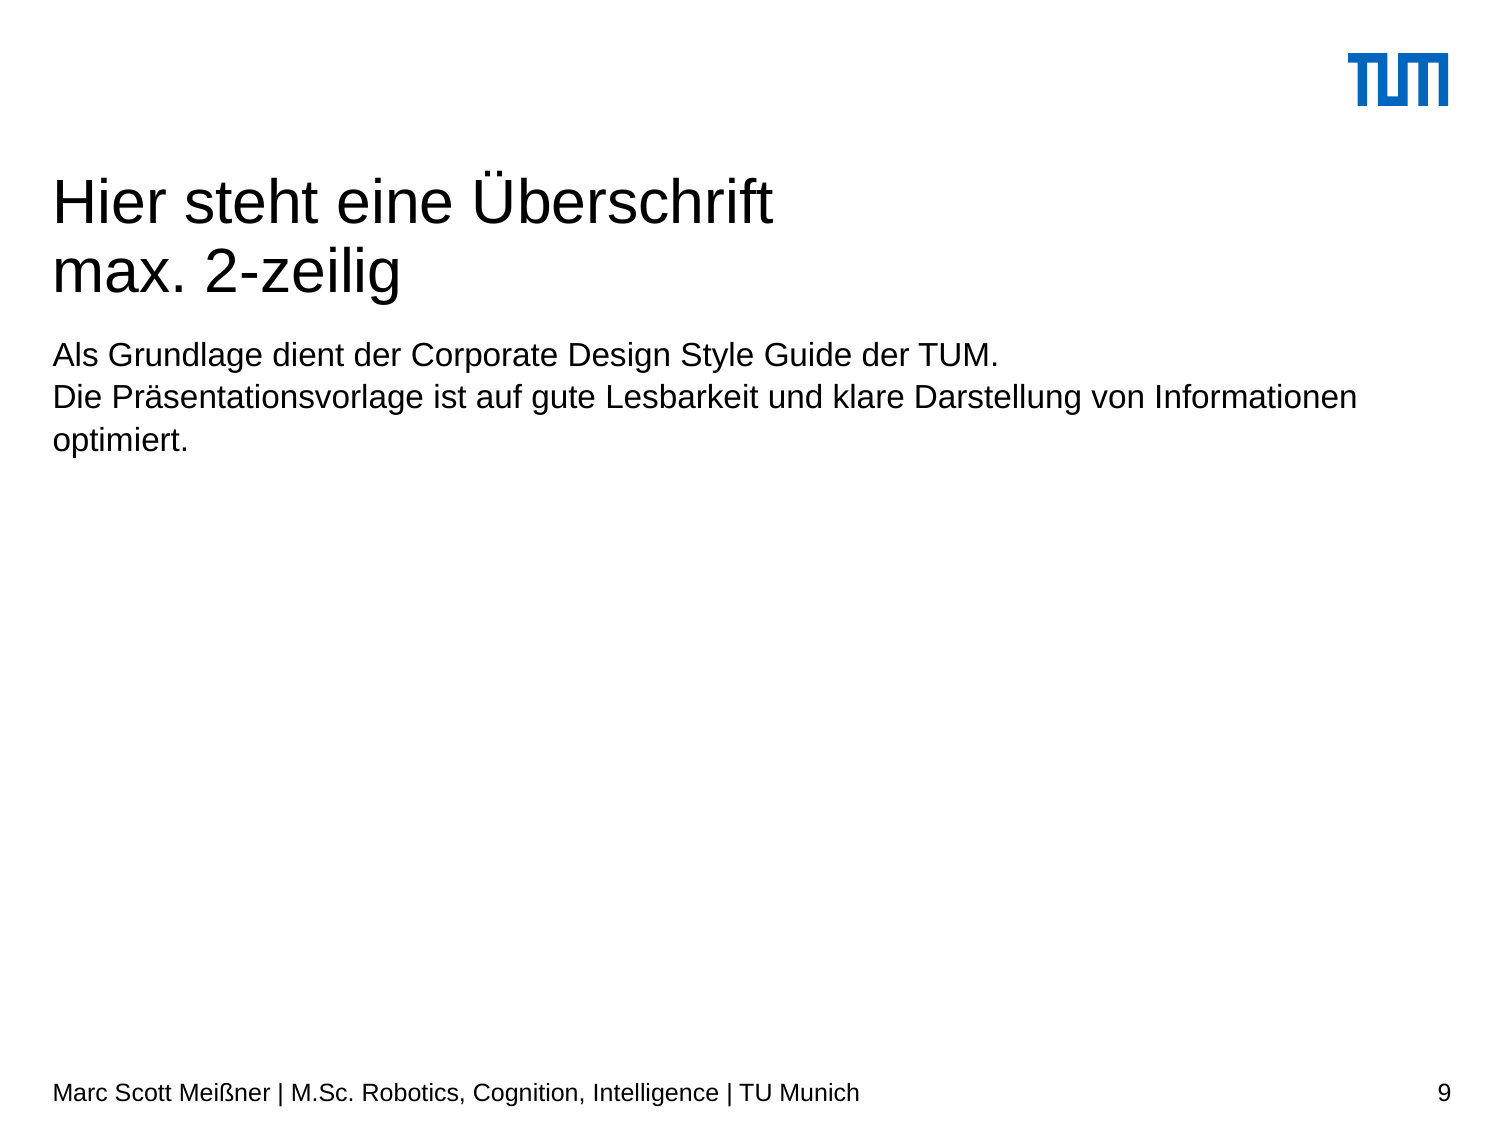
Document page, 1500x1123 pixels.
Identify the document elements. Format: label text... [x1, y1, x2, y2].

title Hier steht eine Überschrift max. 2-zeilig [52, 166, 1453, 307]
list Als Grundlage dient der Corporate Design Style Guide der TUM. Die Präsentationsvorlage ist auf gute Lesbarkeit und klare Darstellung von Informationen optimiert. [52, 330, 1453, 1052]
